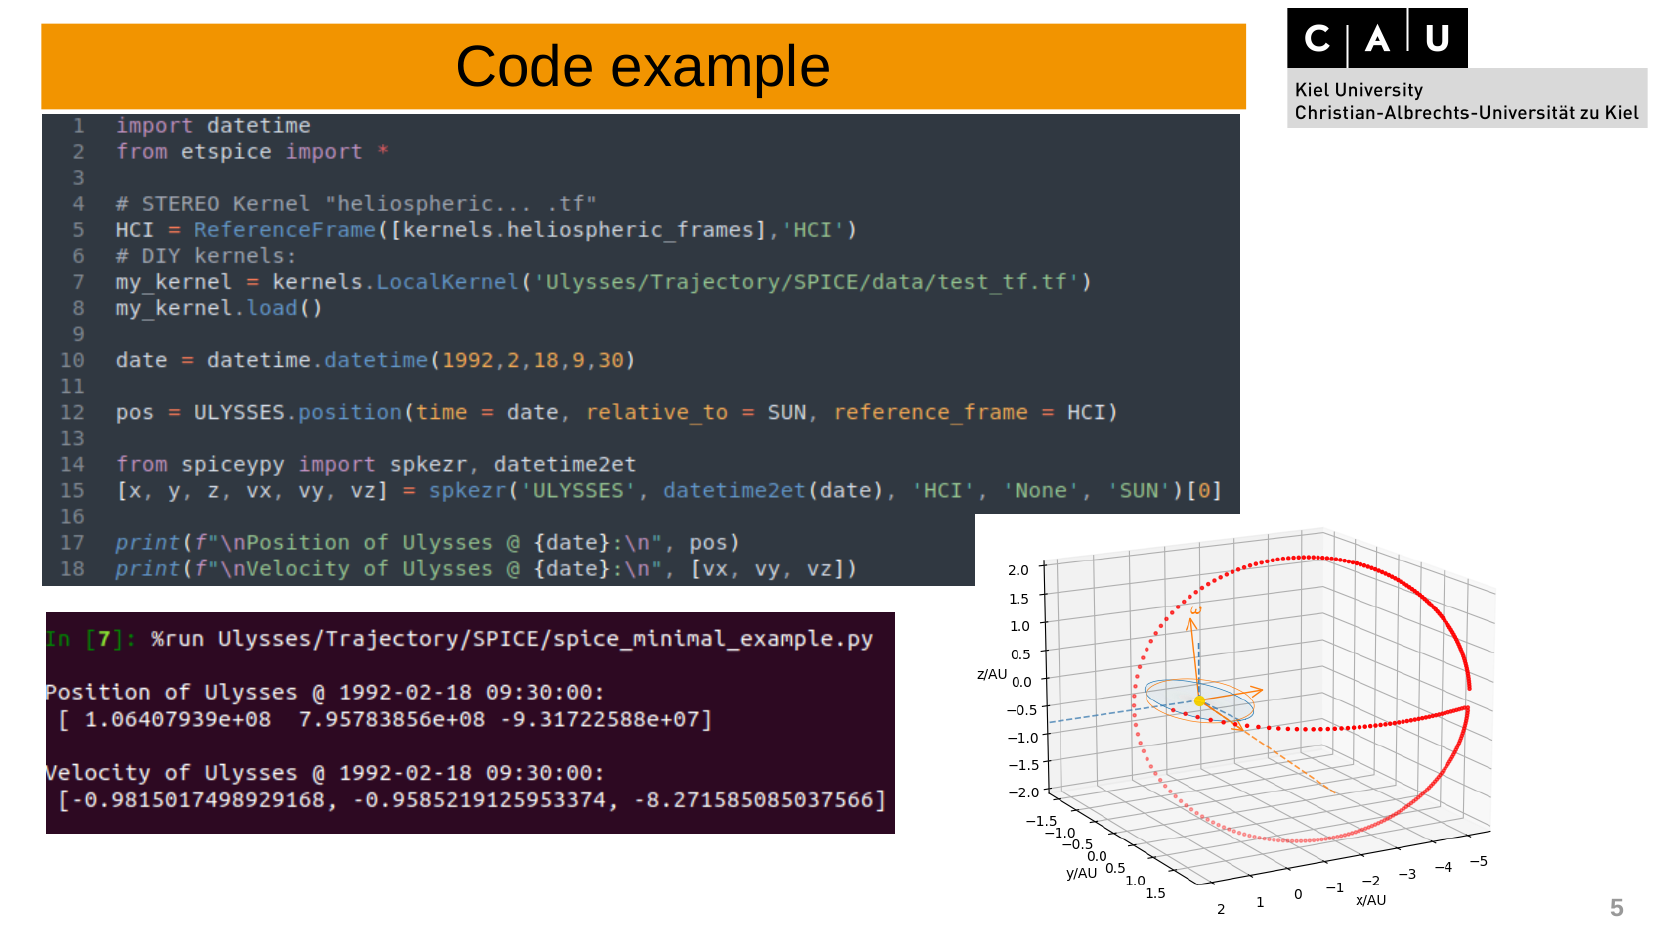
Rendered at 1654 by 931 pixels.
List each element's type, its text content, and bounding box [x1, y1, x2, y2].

picture [1287, 8, 1648, 128]
picture [46, 612, 895, 834]
picture [42, 114, 1531, 931]
title Code example [41, 23, 1247, 110]
